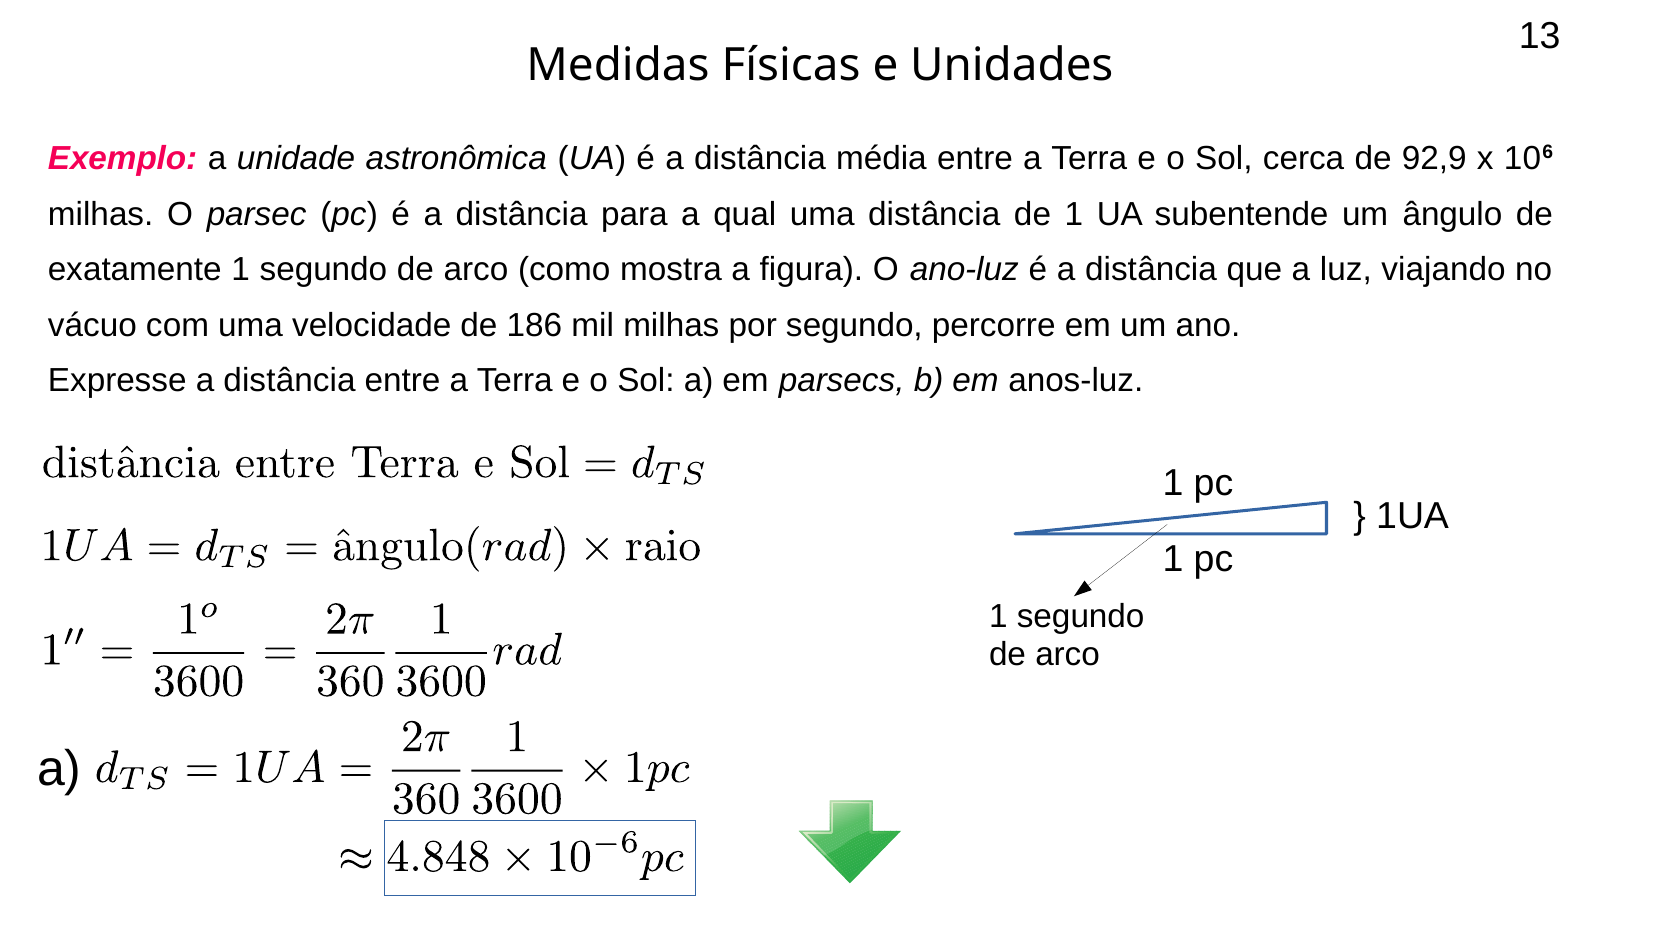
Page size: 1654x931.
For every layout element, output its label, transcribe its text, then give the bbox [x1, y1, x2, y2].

text_box Medidas Físicas e Unidades [511, 0, 1142, 102]
picture [40, 443, 706, 487]
text_box Exemplo: a unidade astronômica (UA) é a distância média entre a Terra e o Sol, cerca de 92,9 x 106 milhas. O parsec (pc) é a distância para a qual uma distância de 1 UA subentende um ângulo de exatamente 1 segundo de arco (como mostra a figura). O ano-luz é a distância que a luz, viajando no vácuo com uma velocidade de 186 mil milhas por segundo, percorre em um ano. Expresse a distância entre a Terra e o Sol: a) em parsecs, b) em anos-luz. [33, 113, 1619, 407]
picture [385, 821, 692, 882]
picture [40, 602, 562, 697]
text_box 1 pc [1147, 453, 1249, 511]
text_box 1 pc [1147, 530, 1249, 588]
text_box 1 segundo de arco [974, 590, 1179, 680]
text_box 1 pc [1147, 530, 1158, 539]
text_box <number> [1504, 6, 1654, 77]
picture [93, 719, 692, 882]
text_box } 1UA [1338, 486, 1464, 544]
picture [40, 526, 700, 572]
picture [790, 791, 915, 899]
text_box a) [22, 732, 97, 804]
